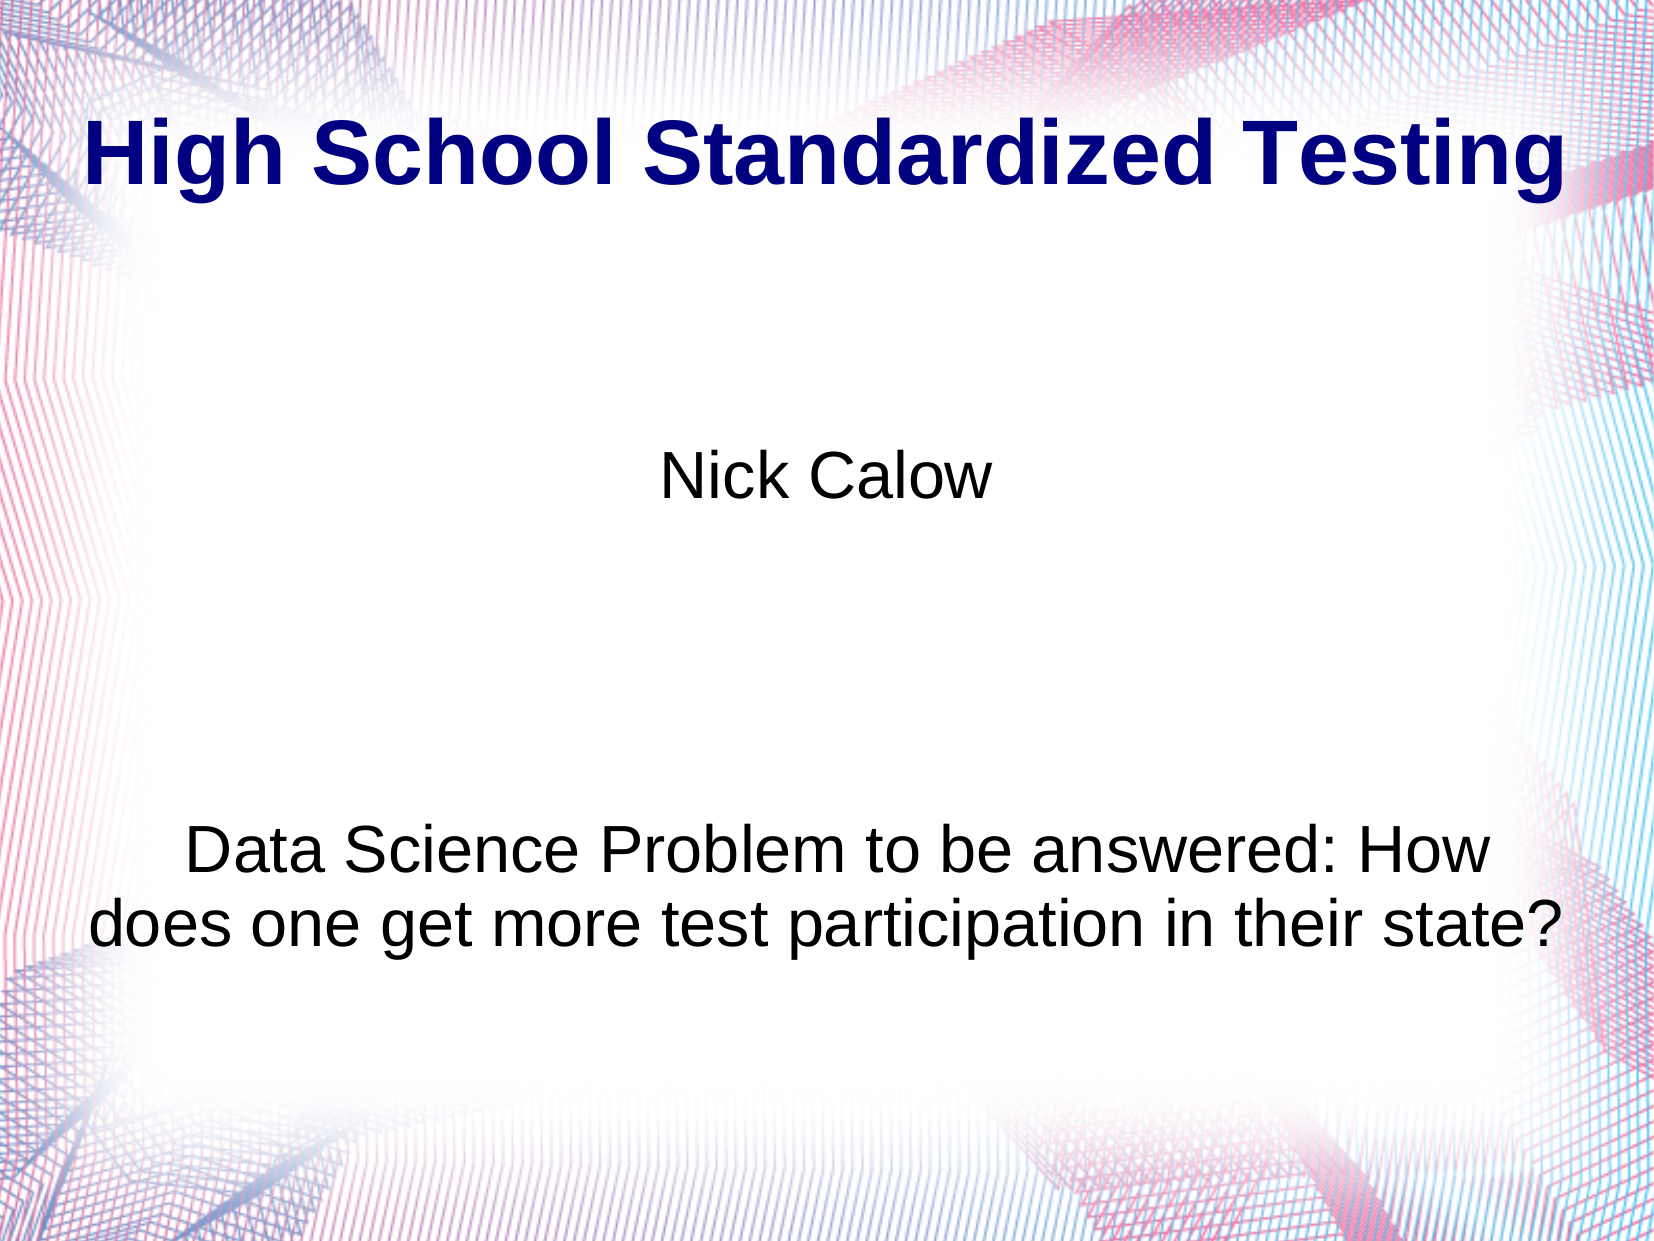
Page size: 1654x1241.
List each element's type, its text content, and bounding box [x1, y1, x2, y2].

picture [0, 0, 1654, 1241]
title High School Standardized Testing [82, 49, 1571, 257]
subtitle Nick Calow Data Science Problem to be answered: How does one get more test participation in their state? [82, 290, 1571, 1109]
